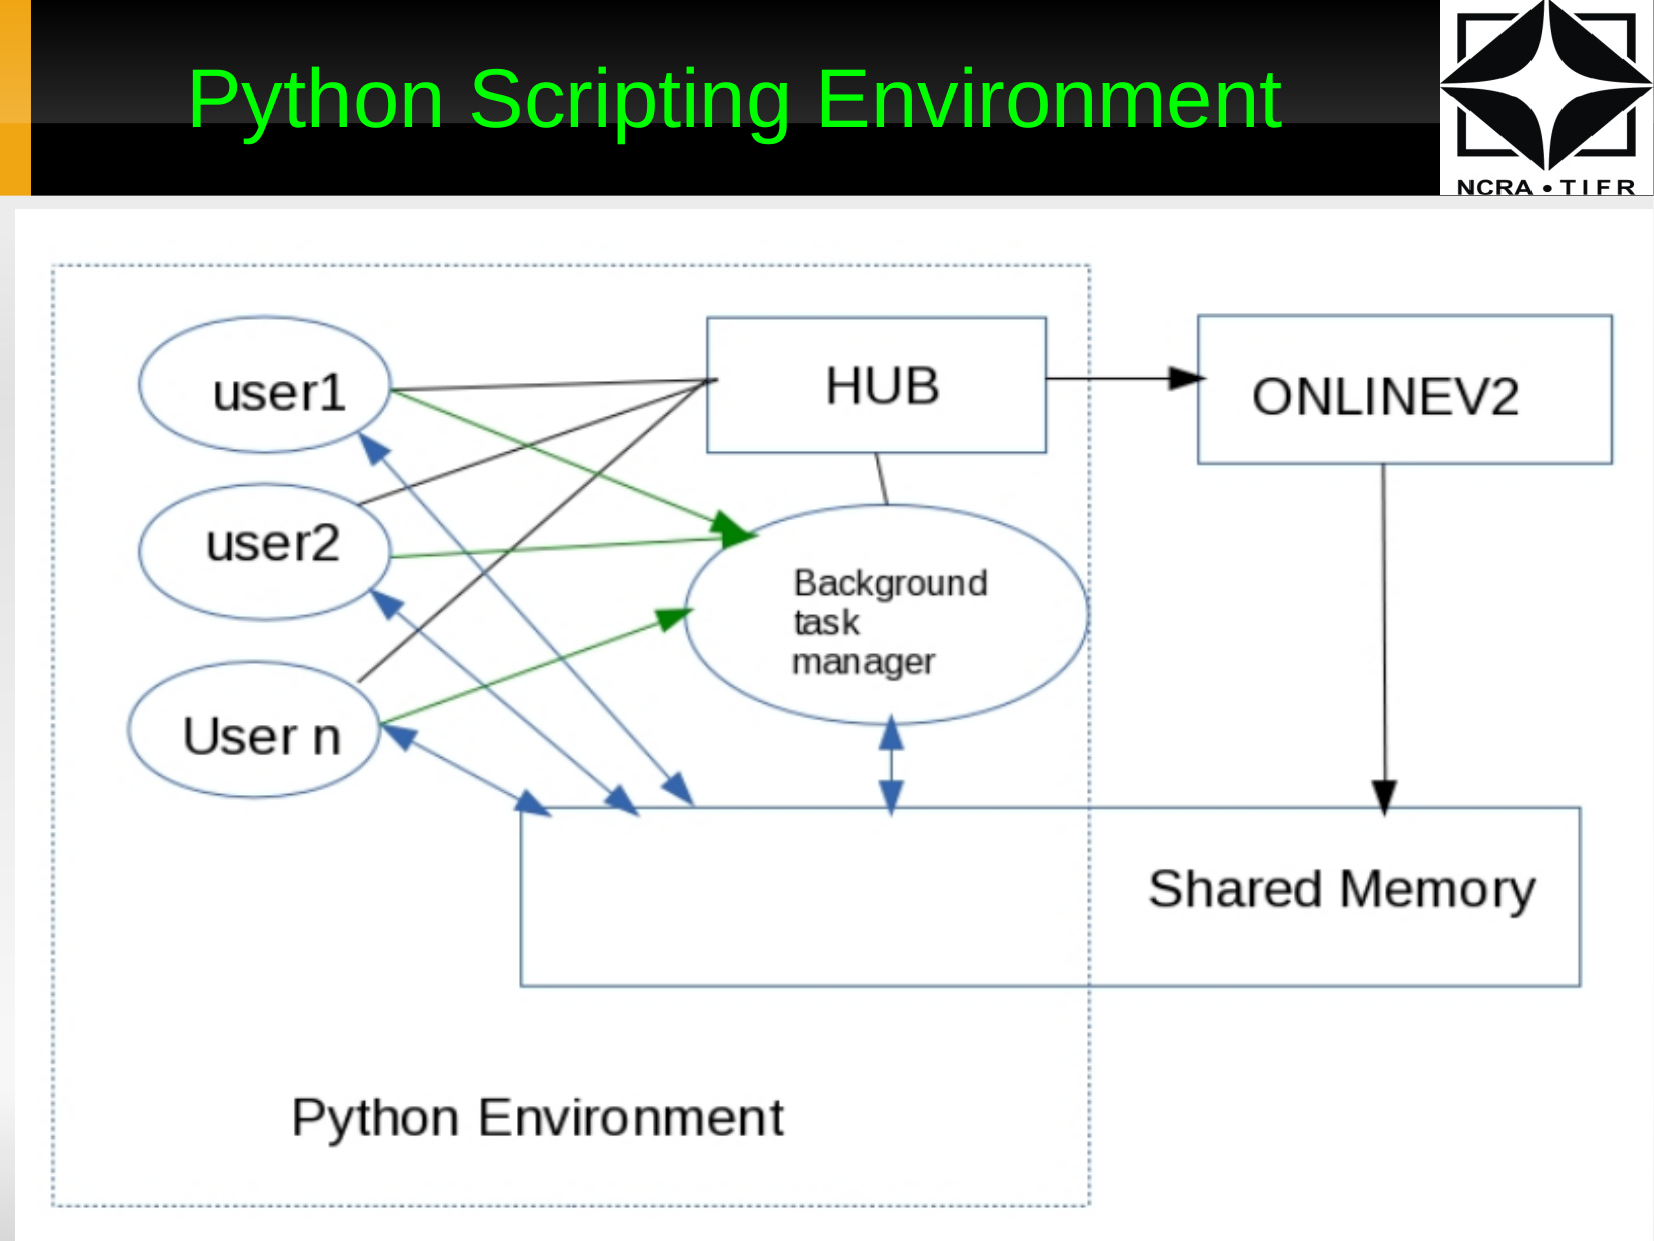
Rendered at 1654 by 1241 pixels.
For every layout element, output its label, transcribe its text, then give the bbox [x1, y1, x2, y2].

text_box Python Scripting Environment [75, 45, 1396, 153]
picture [0, 0, 1654, 1241]
